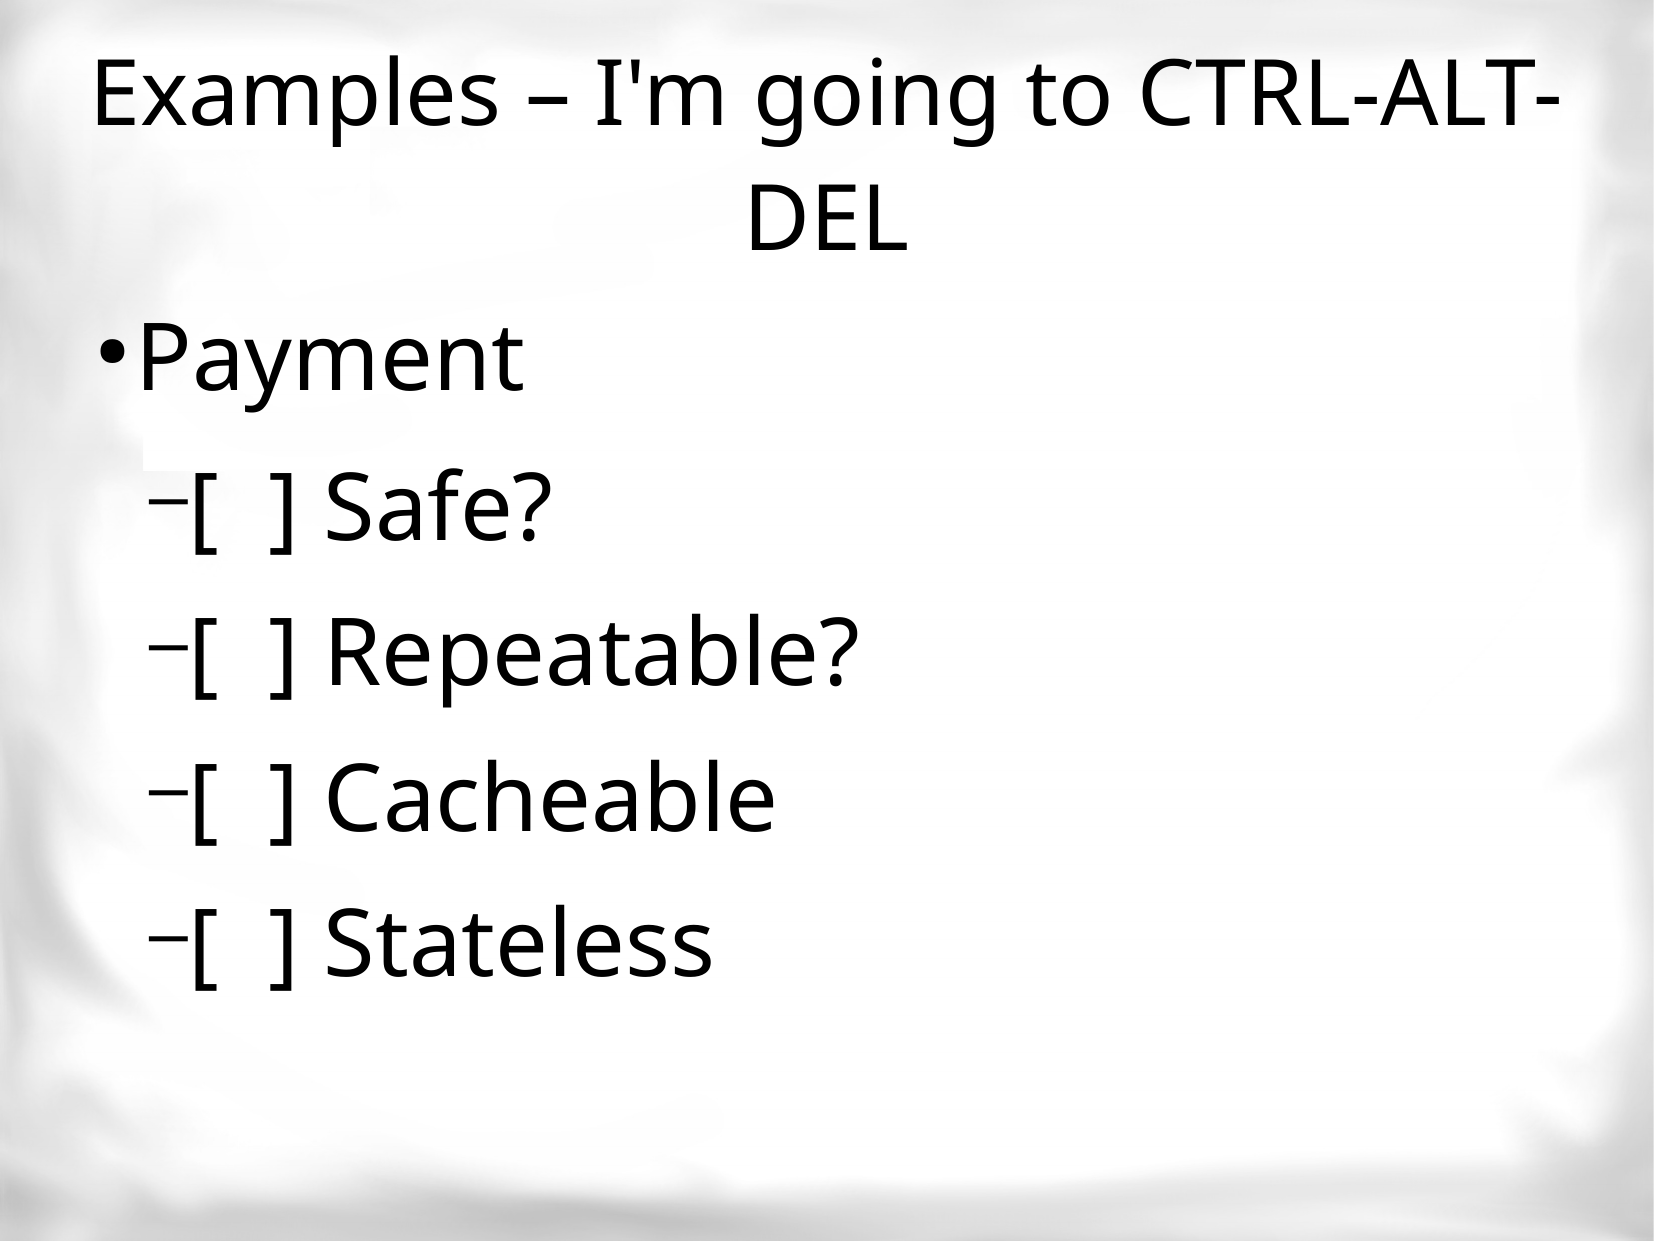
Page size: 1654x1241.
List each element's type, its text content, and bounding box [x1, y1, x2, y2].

picture [0, 0, 1654, 1241]
title Examples – I'm going to CTRL-ALT-DEL [82, 49, 1571, 257]
list Payment [ ] Safe? [ ] Repeatable? [ ] Cacheable [ ] Stateless [82, 290, 1571, 1010]
